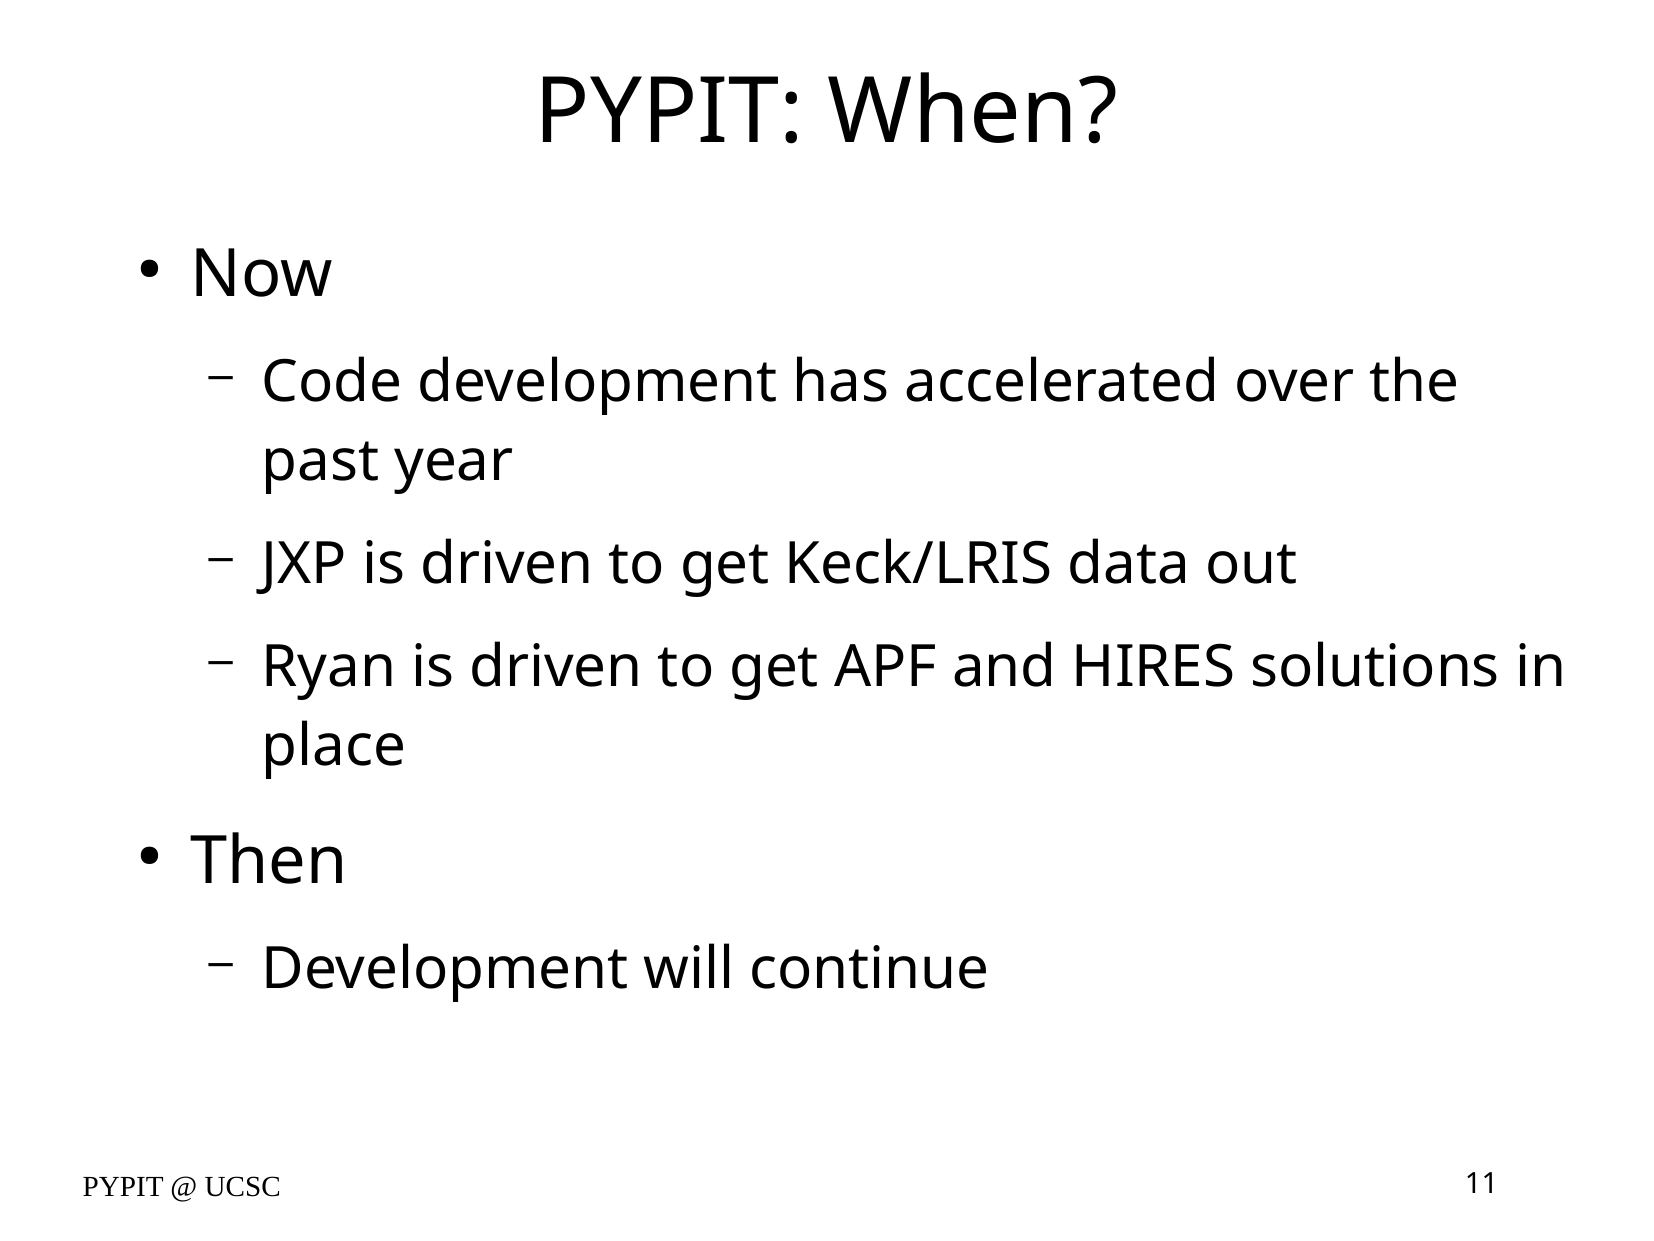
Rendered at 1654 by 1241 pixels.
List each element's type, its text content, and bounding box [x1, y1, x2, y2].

list Now Code development has accelerated over the past year JXP is driven to get Keck/LRIS data out Ryan is driven to get APF and HIRES solutions in place Then Development will continue [120, 225, 1591, 1096]
title PYPIT: When? [82, 47, 1571, 167]
